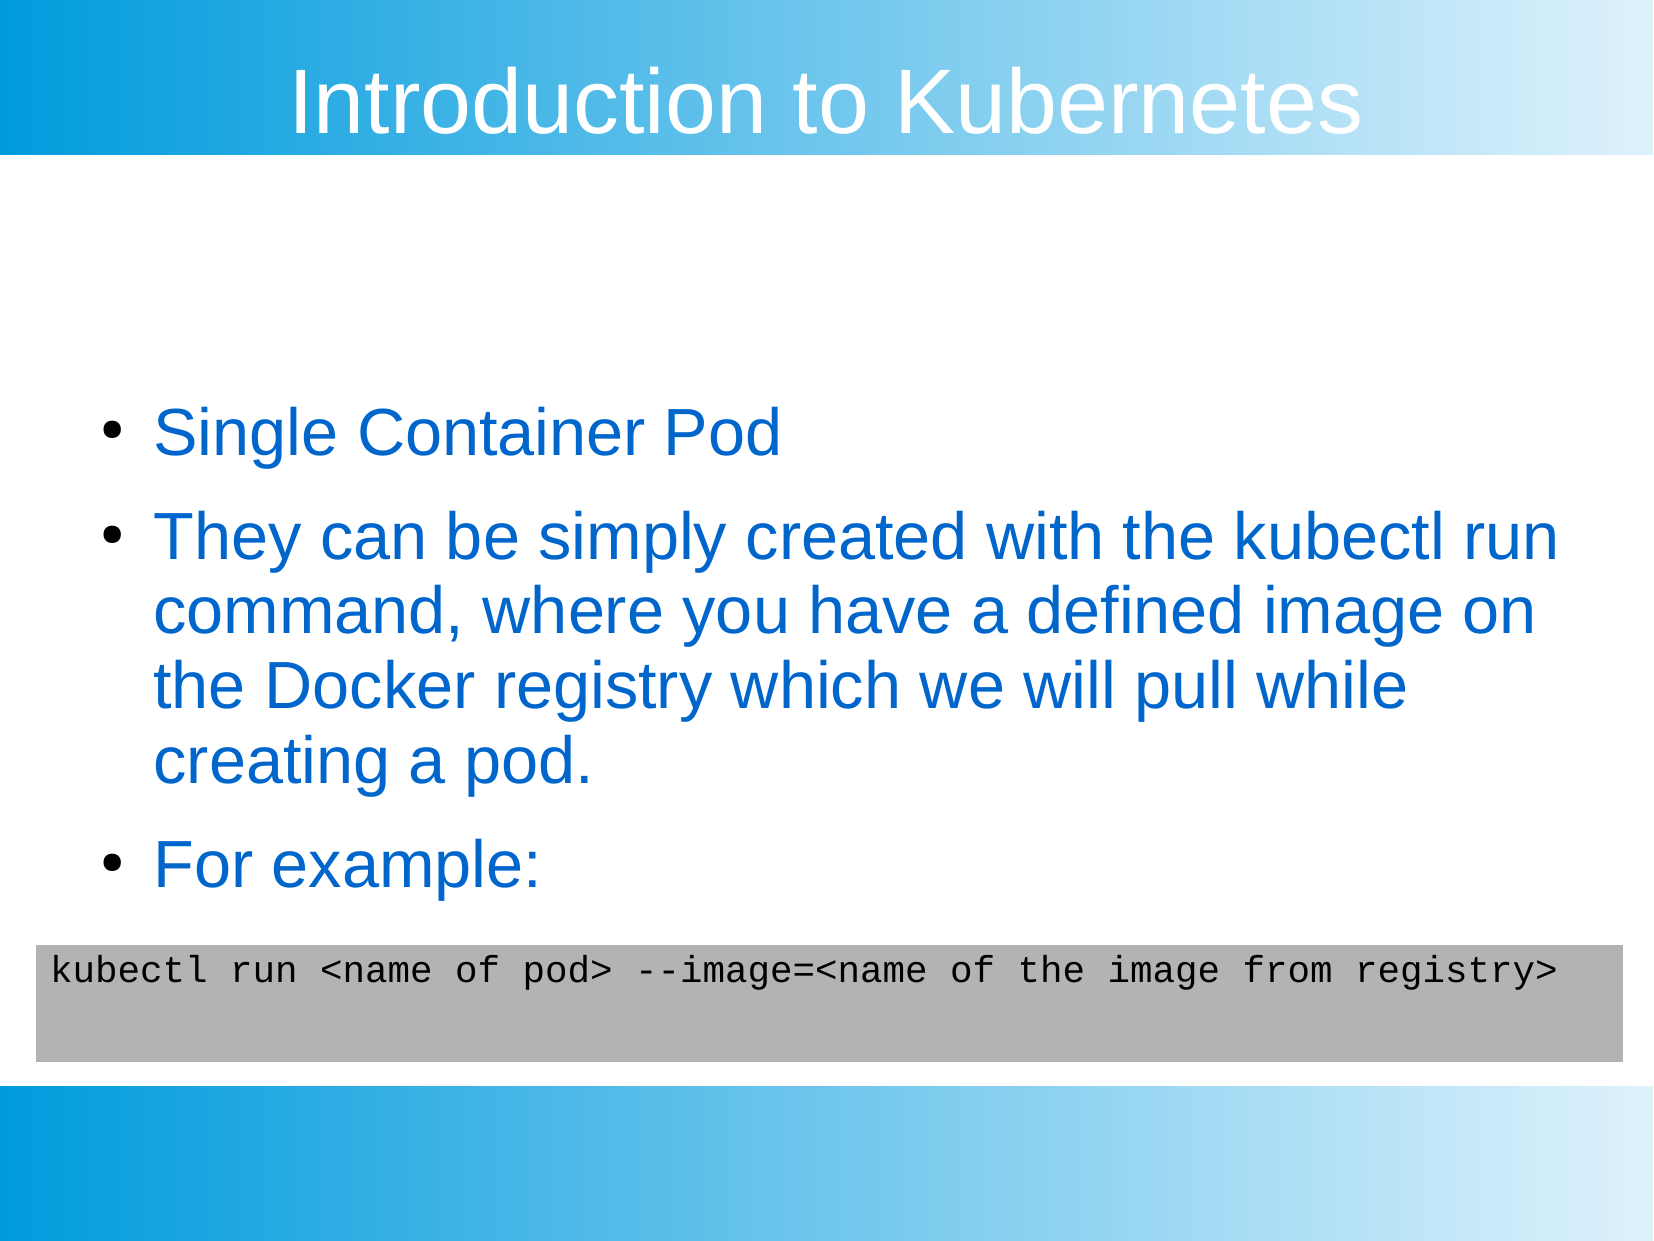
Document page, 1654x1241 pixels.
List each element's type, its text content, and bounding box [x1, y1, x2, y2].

table_header kubectl run <name of pod> --image=<name of the image from registry> [36, 945, 1623, 1062]
title Introduction to Kubernetes [82, 49, 1571, 155]
list Single Container Pod They can be simply created with the kubectl run command, where you have a defined image on the Docker registry which we will pull while creating a pod. For example: [82, 290, 1571, 756]
